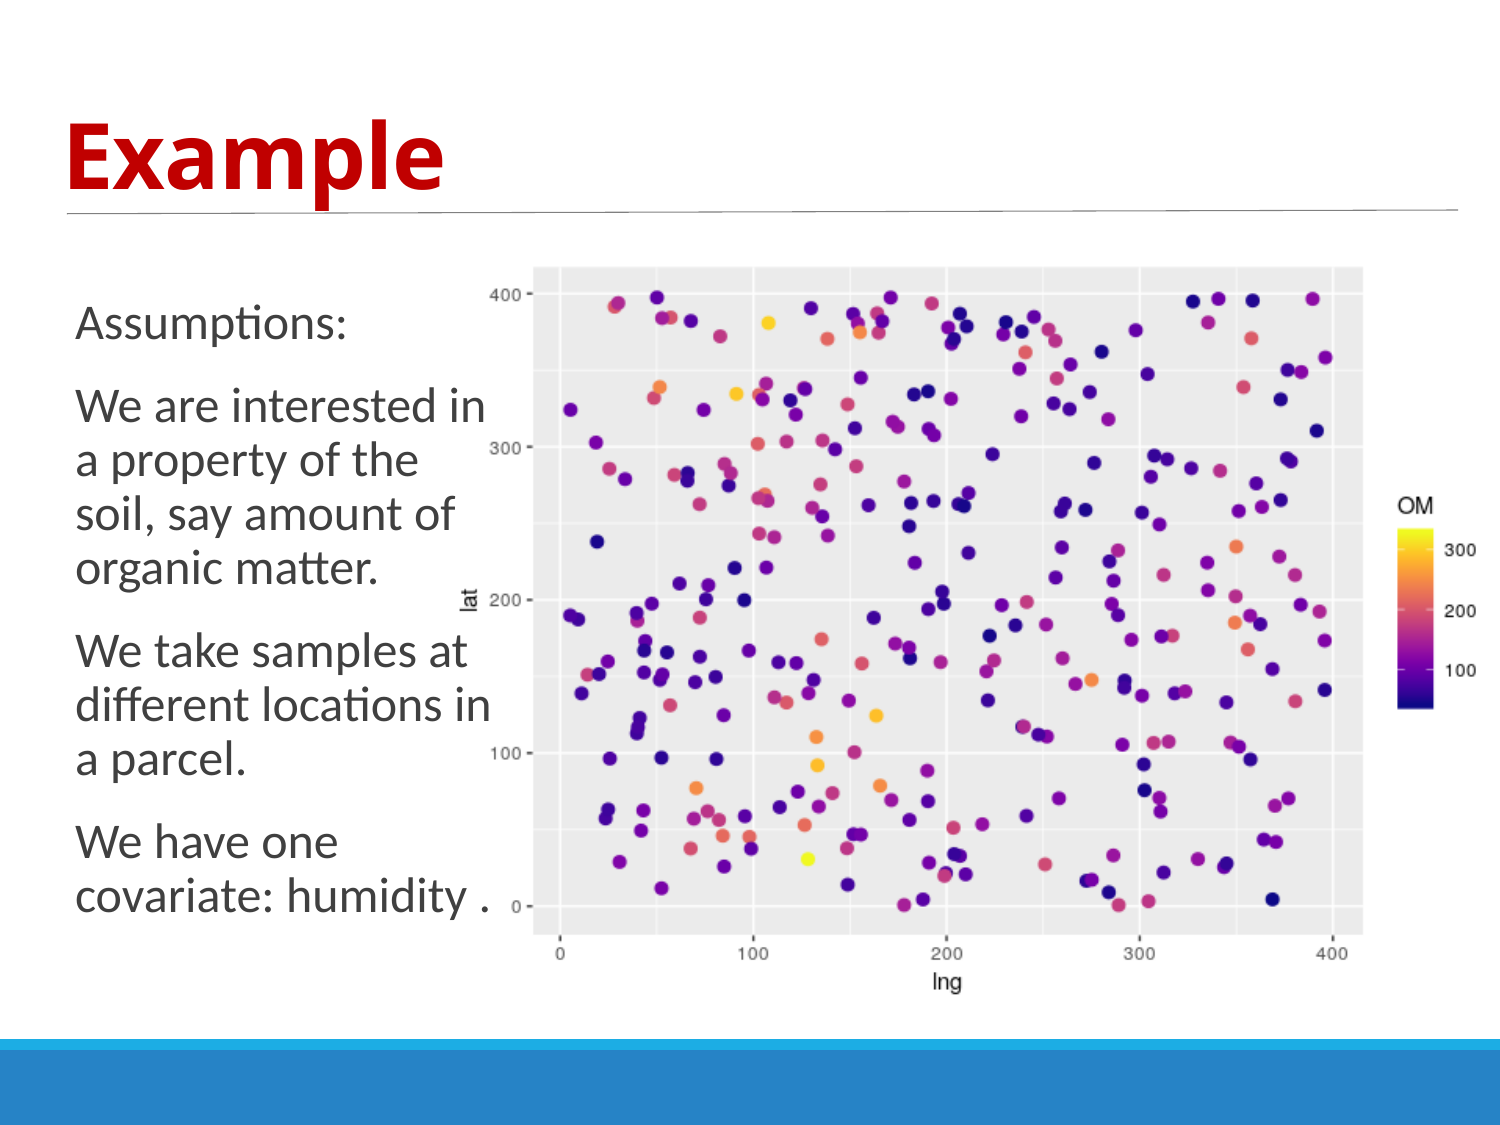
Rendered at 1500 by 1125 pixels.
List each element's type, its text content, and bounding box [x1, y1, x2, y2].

list Assumptions: We are interested in a property of the soil, say amount of organic matter. We take samples at different locations in a parcel. We have one covariate: humidity . [60, 288, 496, 973]
picture [449, 256, 1500, 1007]
title Example [62, 59, 1471, 257]
